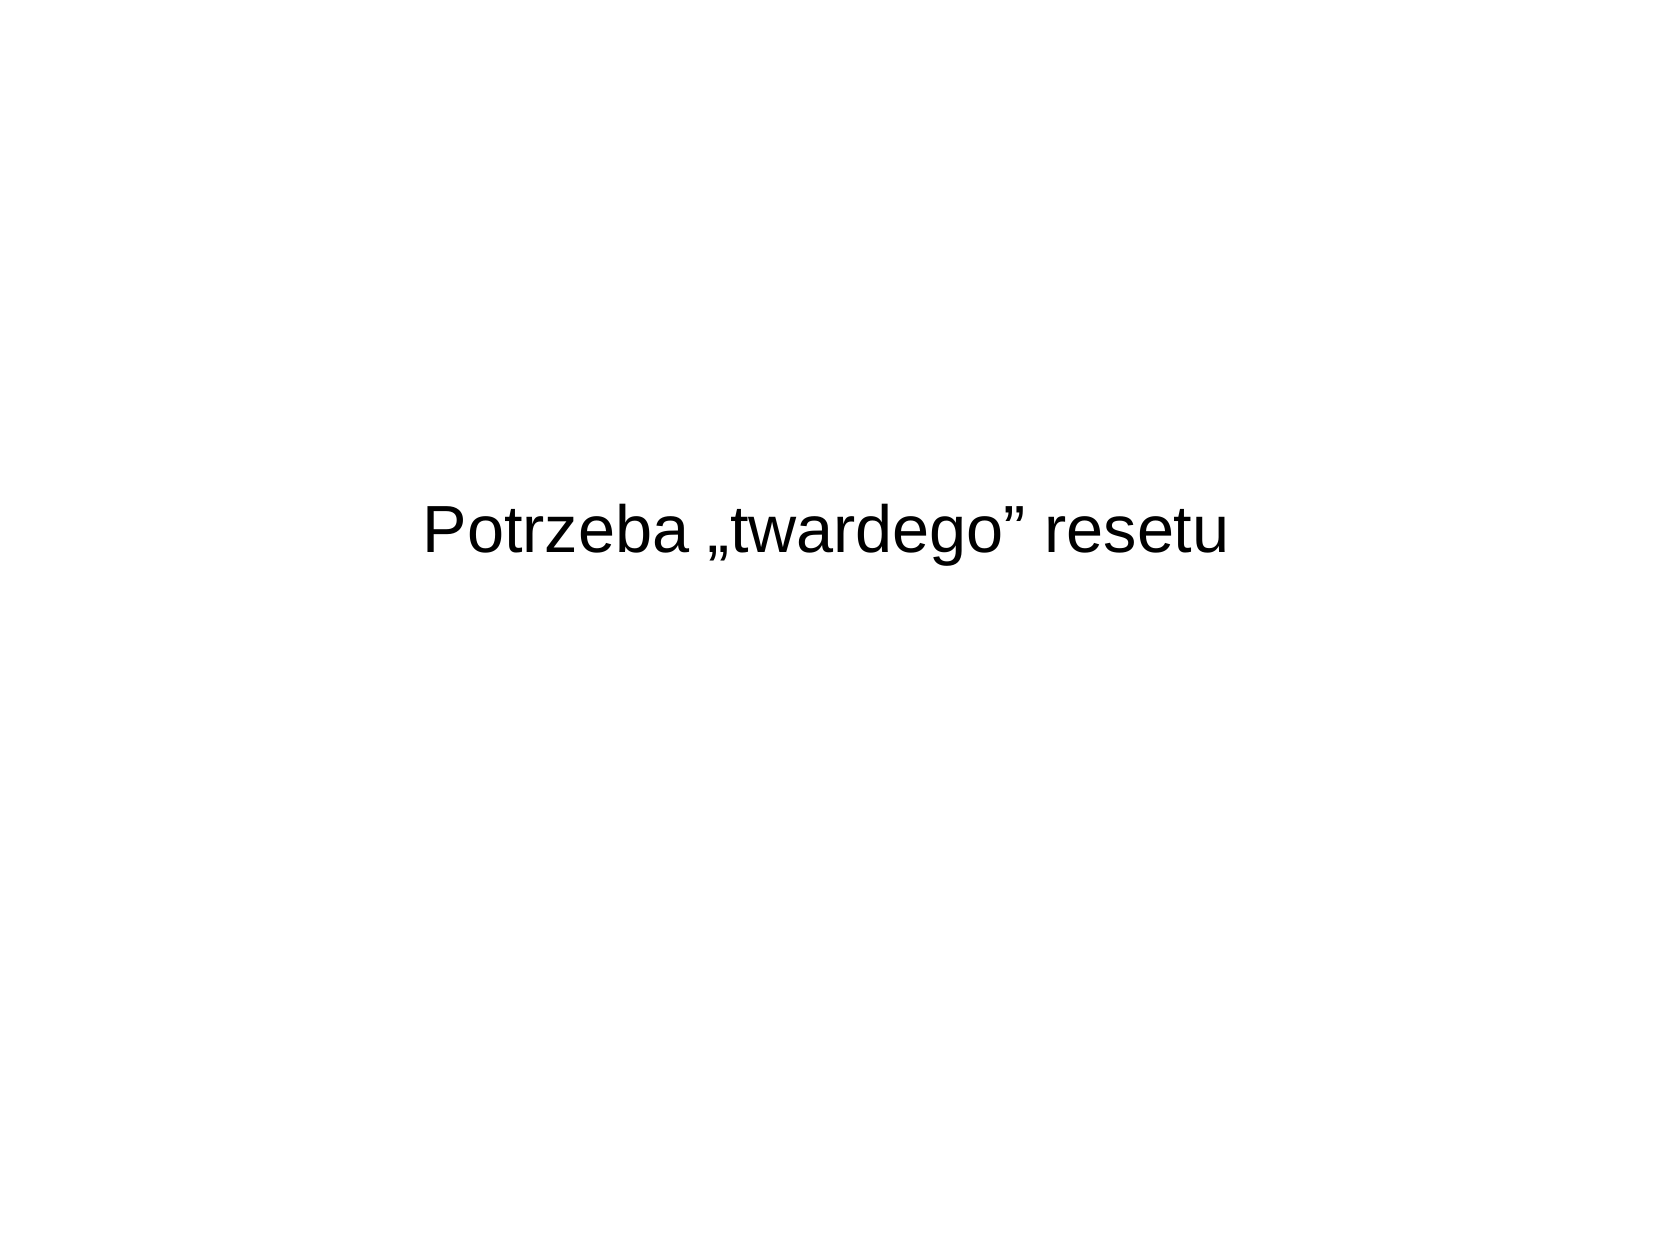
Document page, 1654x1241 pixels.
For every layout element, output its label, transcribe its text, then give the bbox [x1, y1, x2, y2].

subtitle Potrzeba „twardego” resetu [82, 49, 1571, 1010]
